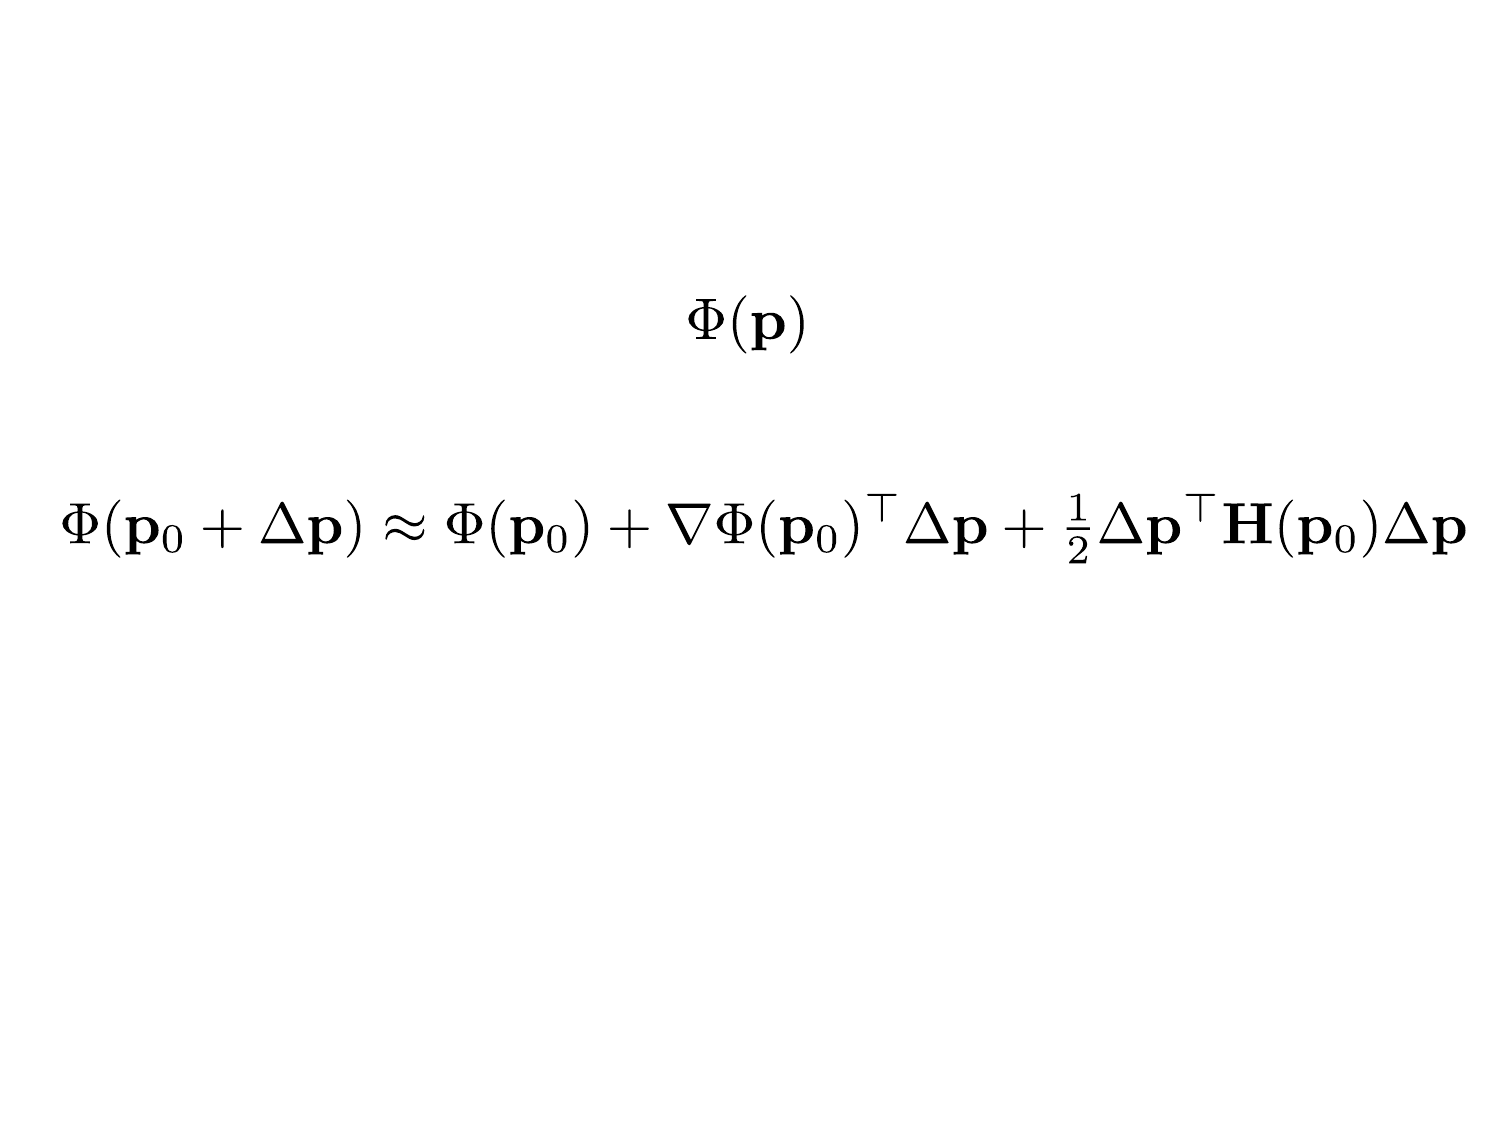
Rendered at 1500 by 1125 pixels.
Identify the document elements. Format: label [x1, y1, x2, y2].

text_box [685, 295, 810, 354]
text_box [59, 493, 1468, 564]
